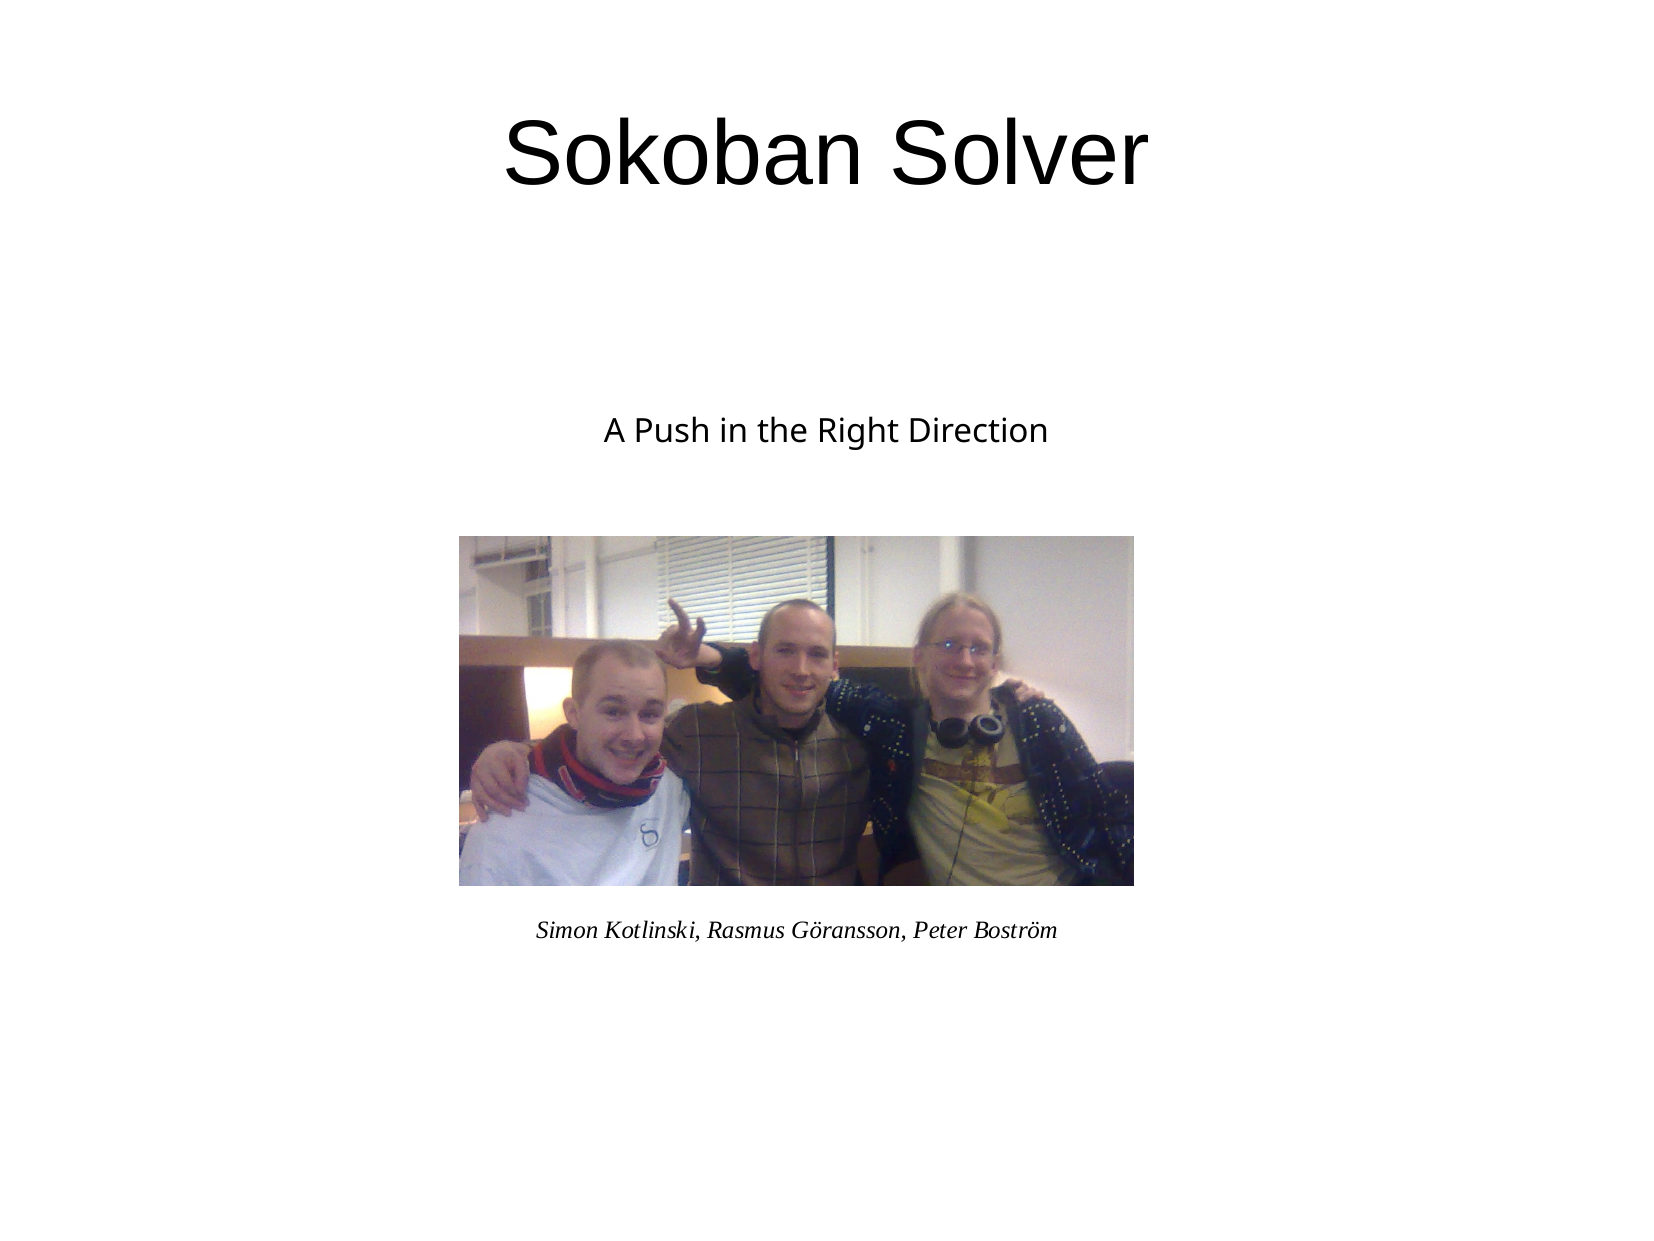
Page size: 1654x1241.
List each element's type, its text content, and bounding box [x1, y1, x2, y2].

title Sokoban Solver [82, 56, 1571, 250]
picture [459, 536, 1134, 886]
subtitle A Push in the Right Direction [82, 297, 1571, 562]
chart [295, 915, 1300, 1093]
